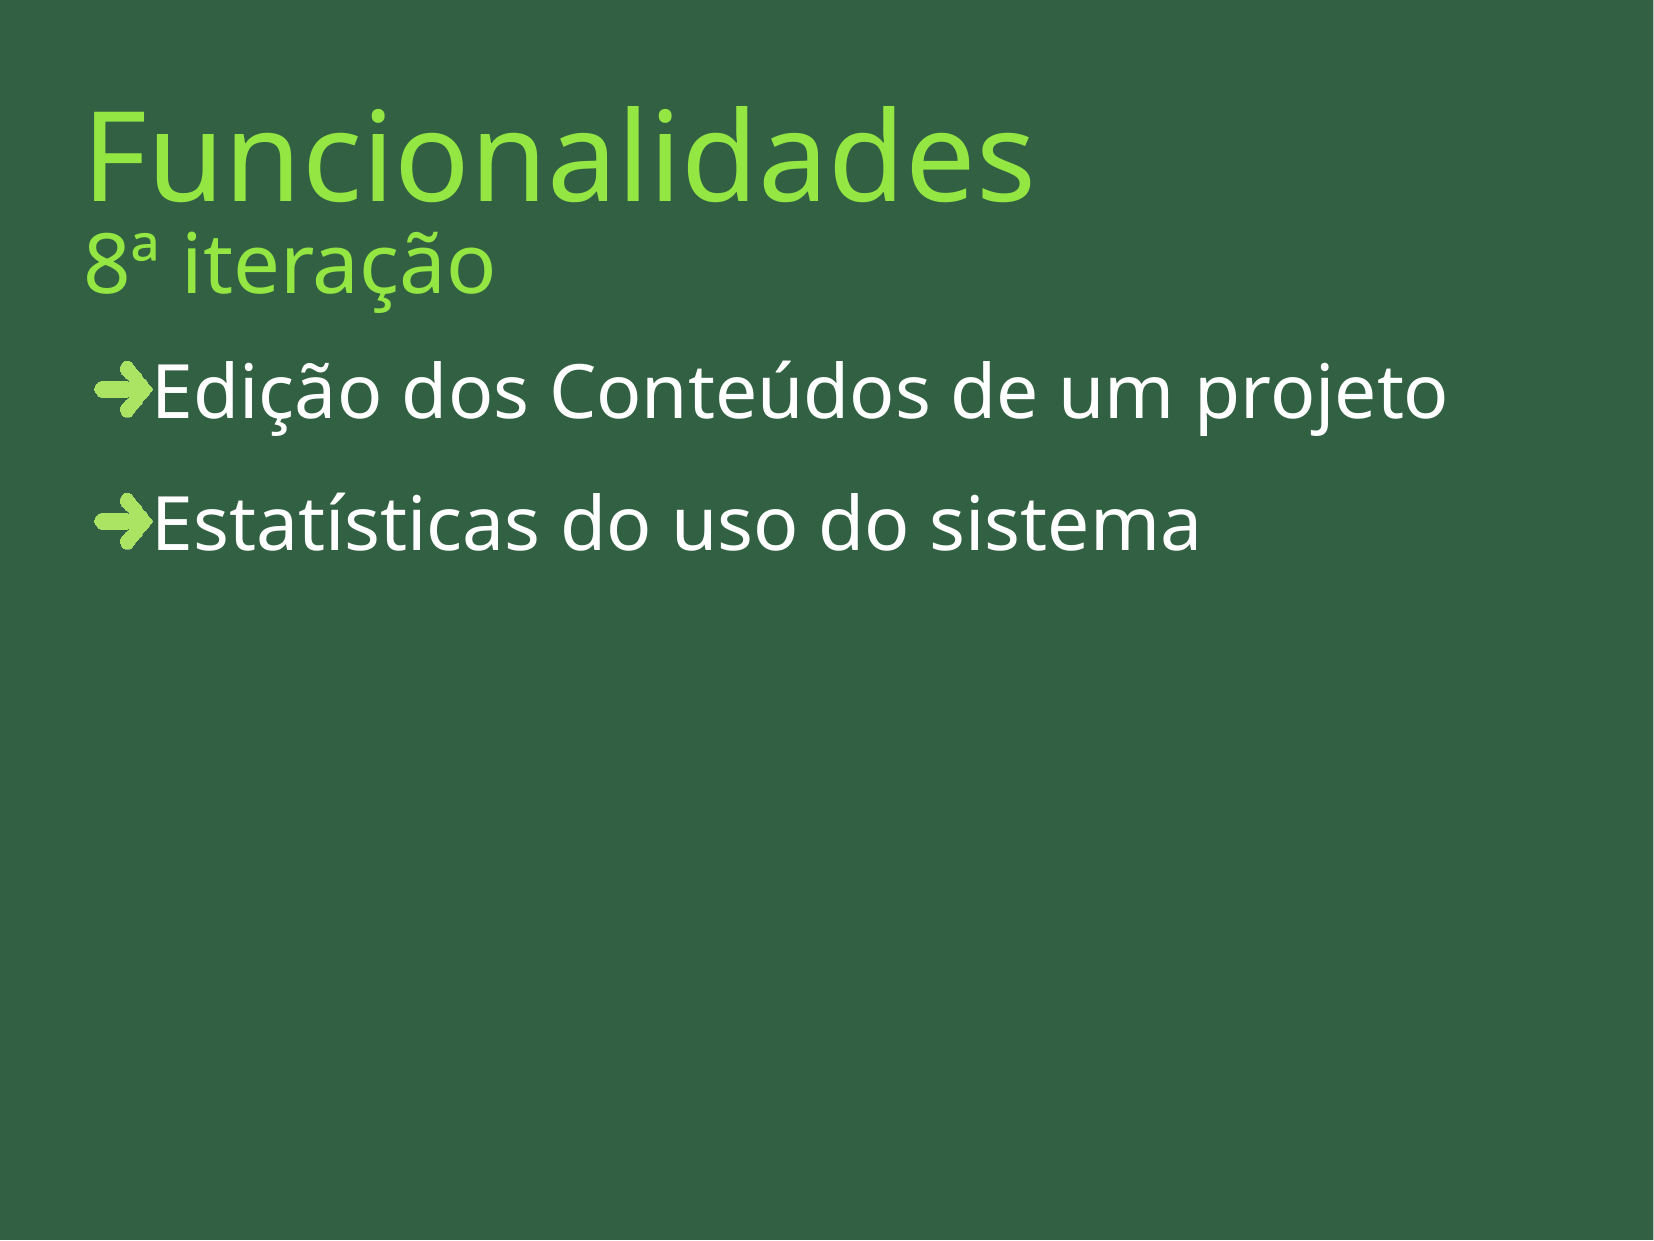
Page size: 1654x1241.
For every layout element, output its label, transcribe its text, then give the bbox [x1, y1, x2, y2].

list Edição dos Conteúdos de um projeto Estatísticas do uso do sistema [77, 338, 1566, 1034]
title Funcionalidades [82, 49, 1571, 257]
title 8ª iteração [83, 183, 1572, 340]
